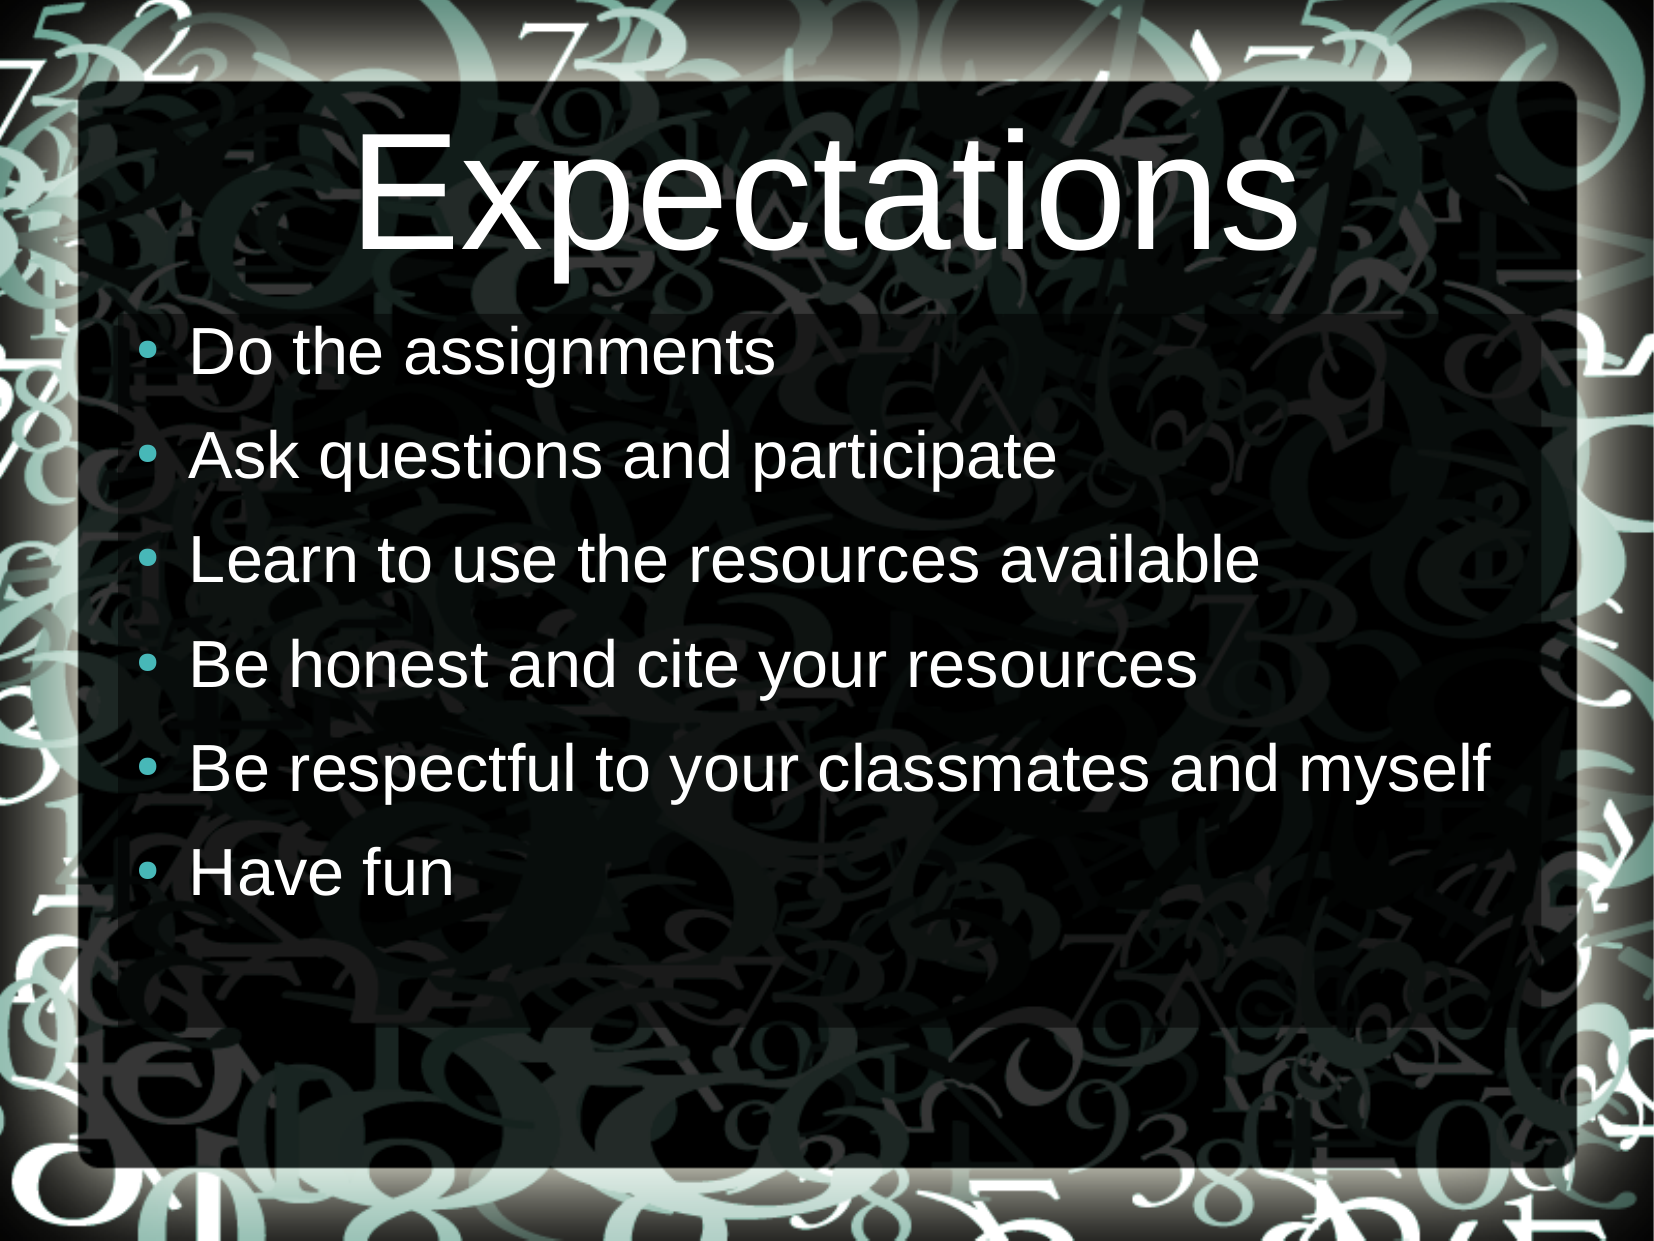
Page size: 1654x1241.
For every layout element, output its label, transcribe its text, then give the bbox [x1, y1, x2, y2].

title Expectations [82, 88, 1571, 296]
list Do the assignments Ask questions and participate Learn to use the resources available Be honest and cite your resources Be respectful to your classmates and myself Have fun [118, 313, 1542, 1028]
picture [0, 0, 1654, 1241]
